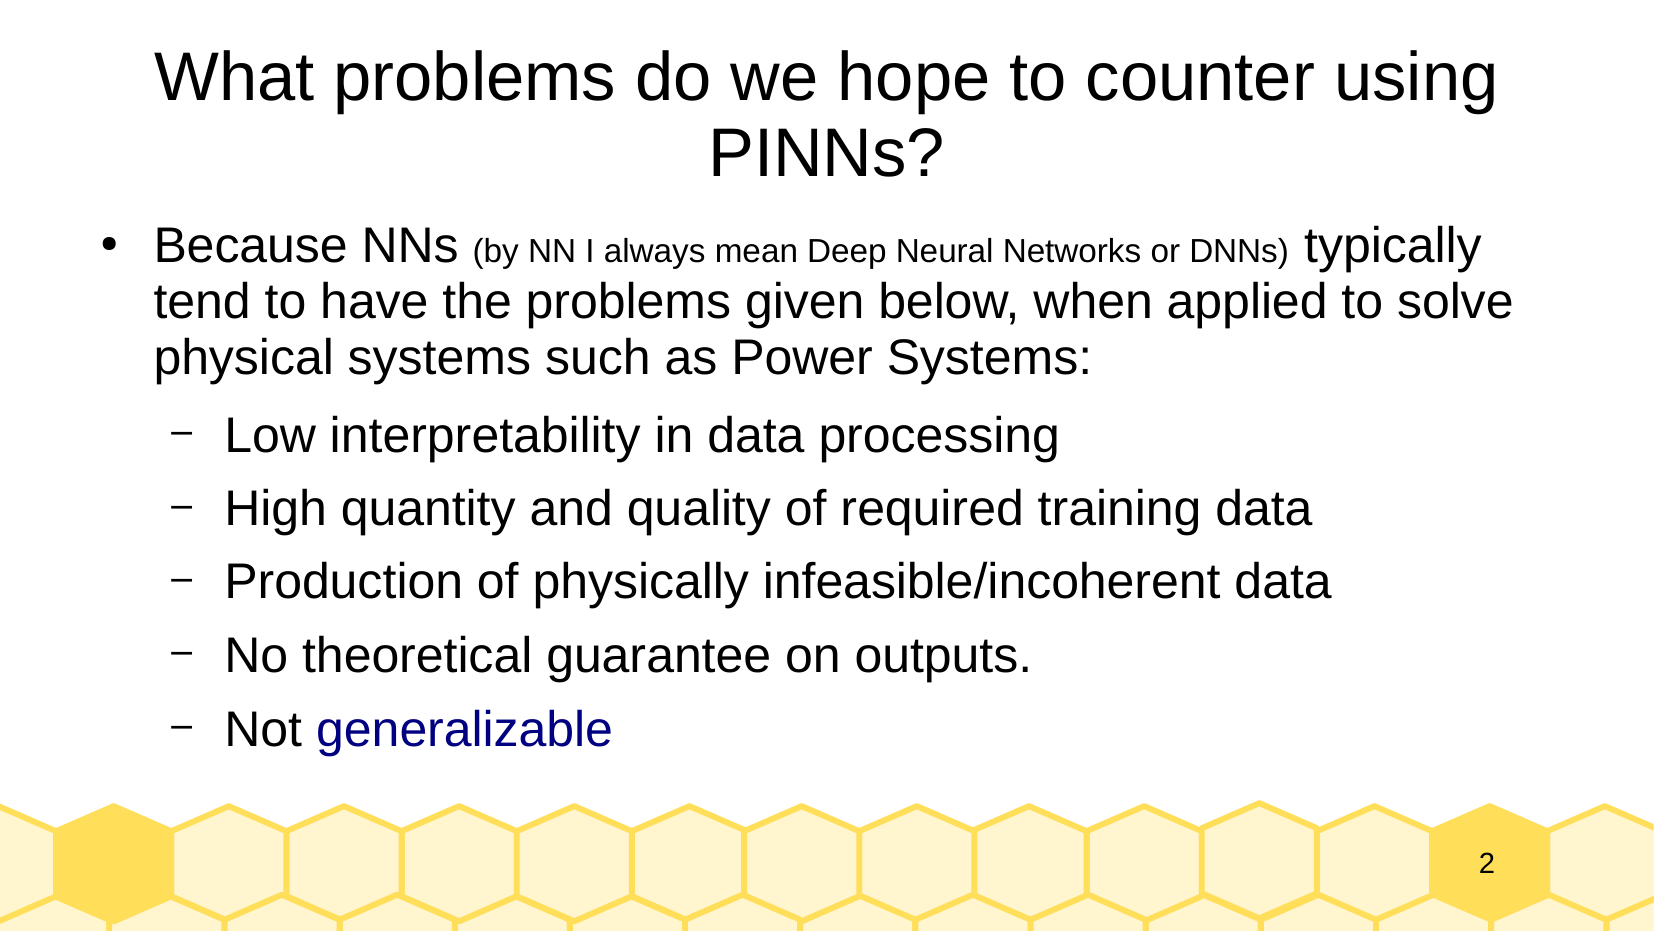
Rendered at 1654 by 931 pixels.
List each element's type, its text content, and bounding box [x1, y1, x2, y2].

title What problems do we hope to counter using PINNs? [82, 37, 1571, 193]
list Because NNs (by NN I always mean Deep Neural Networks or DNNs) typically tend to have the problems given below, when applied to solve physical systems such as Power Systems: Low interpretability in data processing High quantity and quality of required training data Production of physically infeasible/incoherent data No theoretical guarantee on outputs. Not generalizable [82, 217, 1571, 758]
